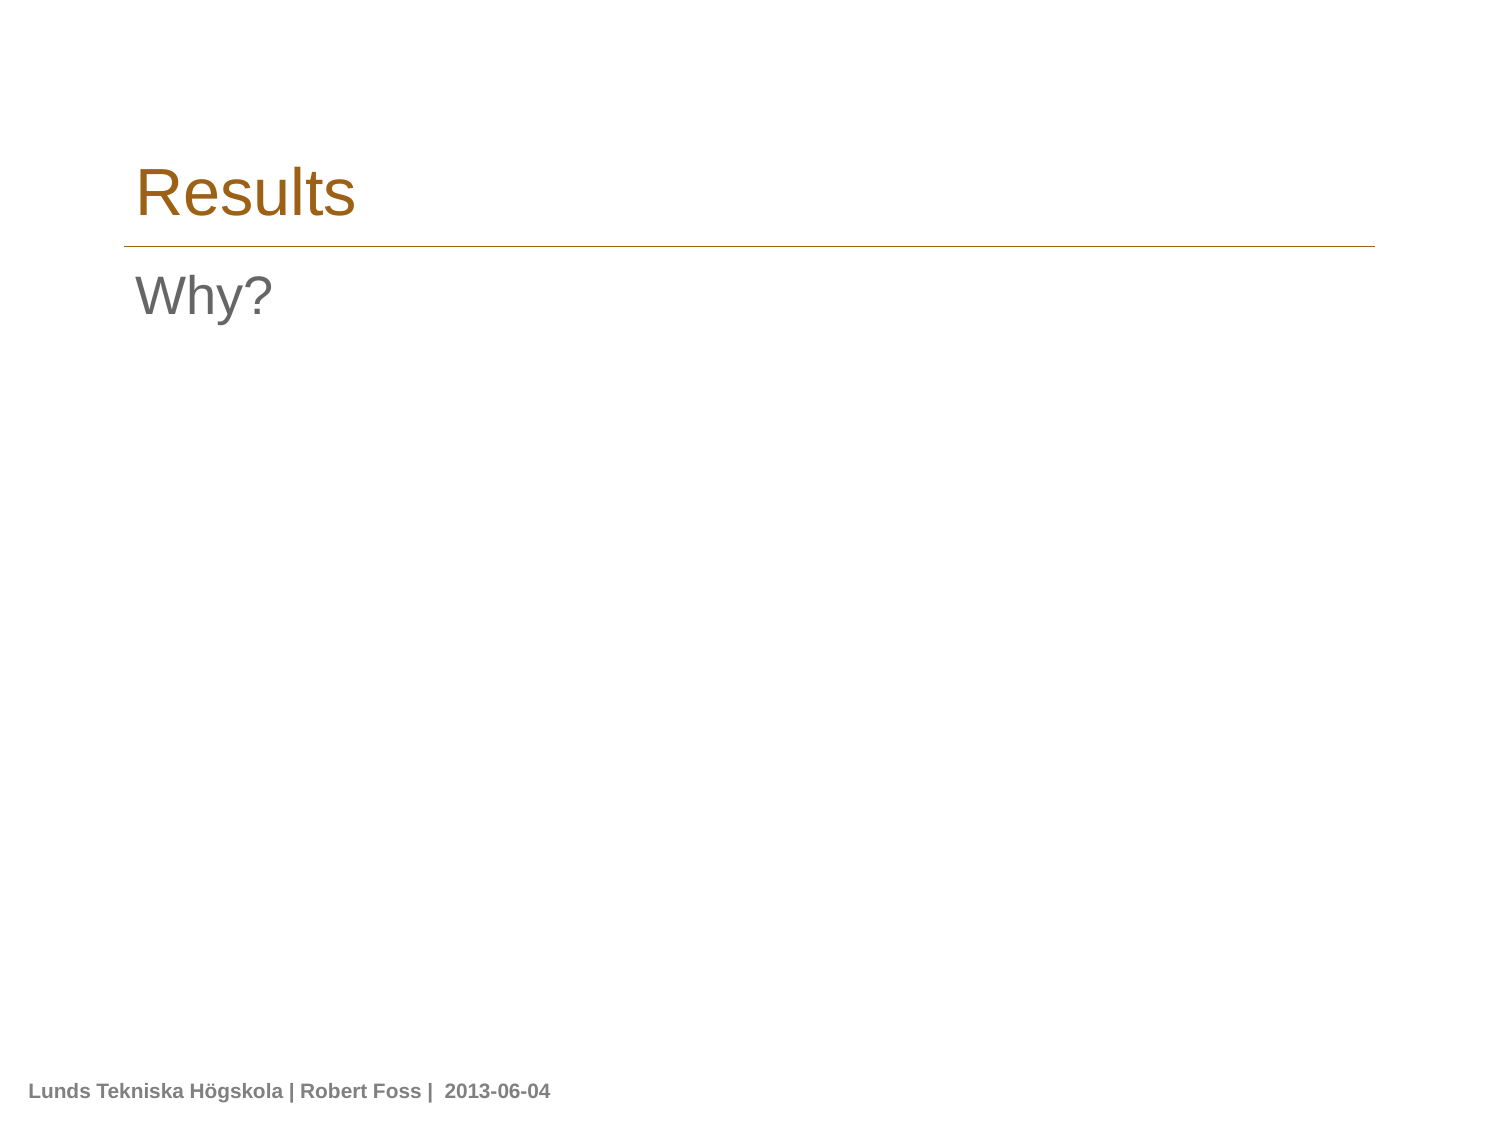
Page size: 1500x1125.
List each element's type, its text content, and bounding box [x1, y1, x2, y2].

title Results [120, 120, 1500, 258]
title Why? [120, 239, 1035, 346]
